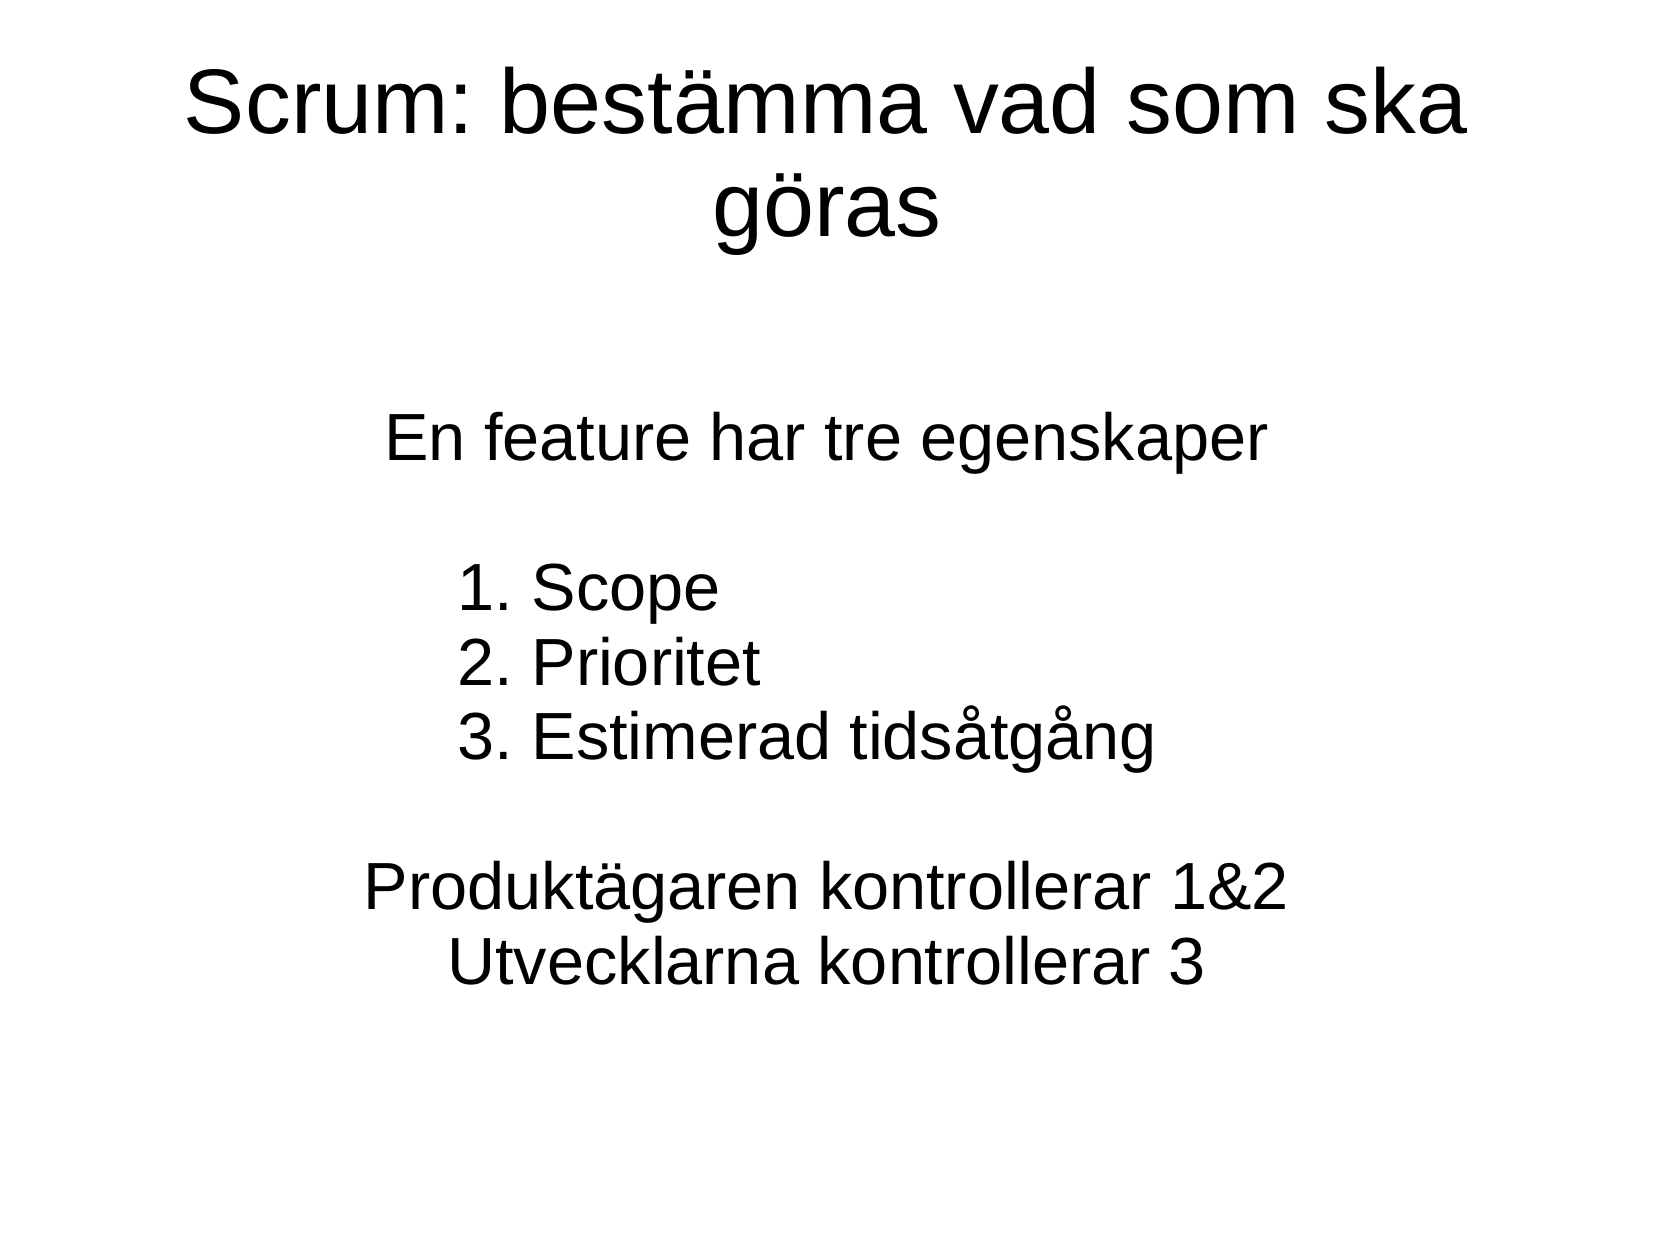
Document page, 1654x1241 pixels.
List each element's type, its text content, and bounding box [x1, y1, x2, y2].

title Scrum: bestämma vad som ska göras [82, 49, 1571, 257]
subtitle En feature har tre egenskaper 1. Scope 2. Prioritet 3. Estimerad tidsåtgång Produktägaren kontrollerar 1&2 Utvecklarna kontrollerar 3 [82, 290, 1571, 1109]
